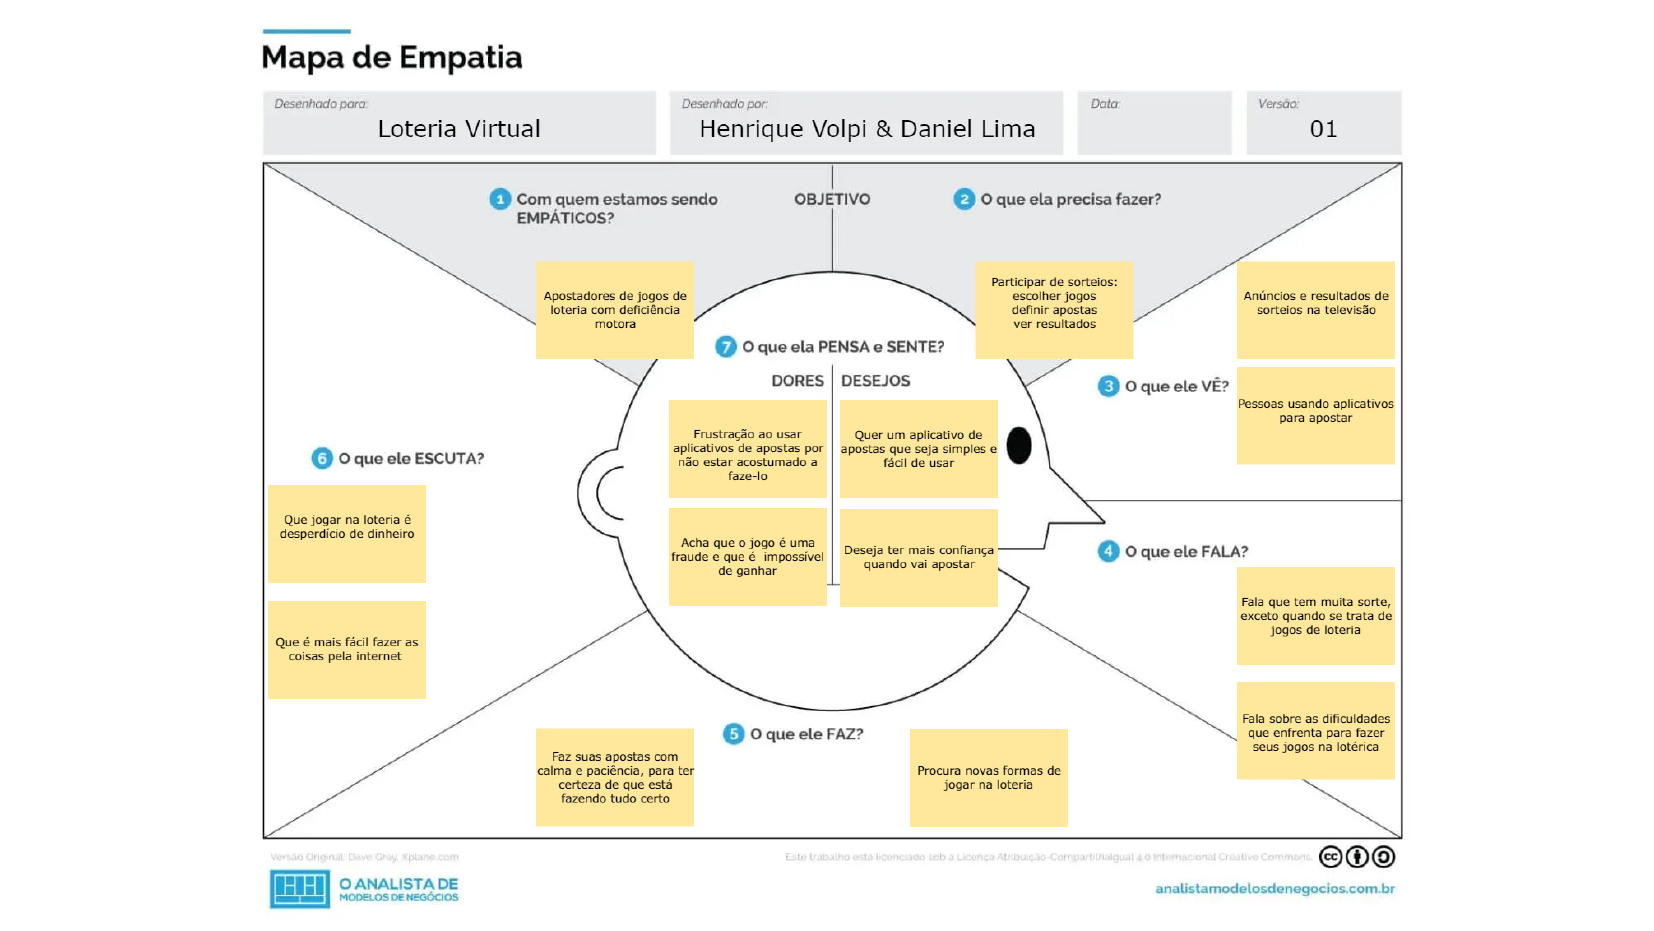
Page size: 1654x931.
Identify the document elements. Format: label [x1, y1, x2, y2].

picture [174, 0, 1490, 928]
